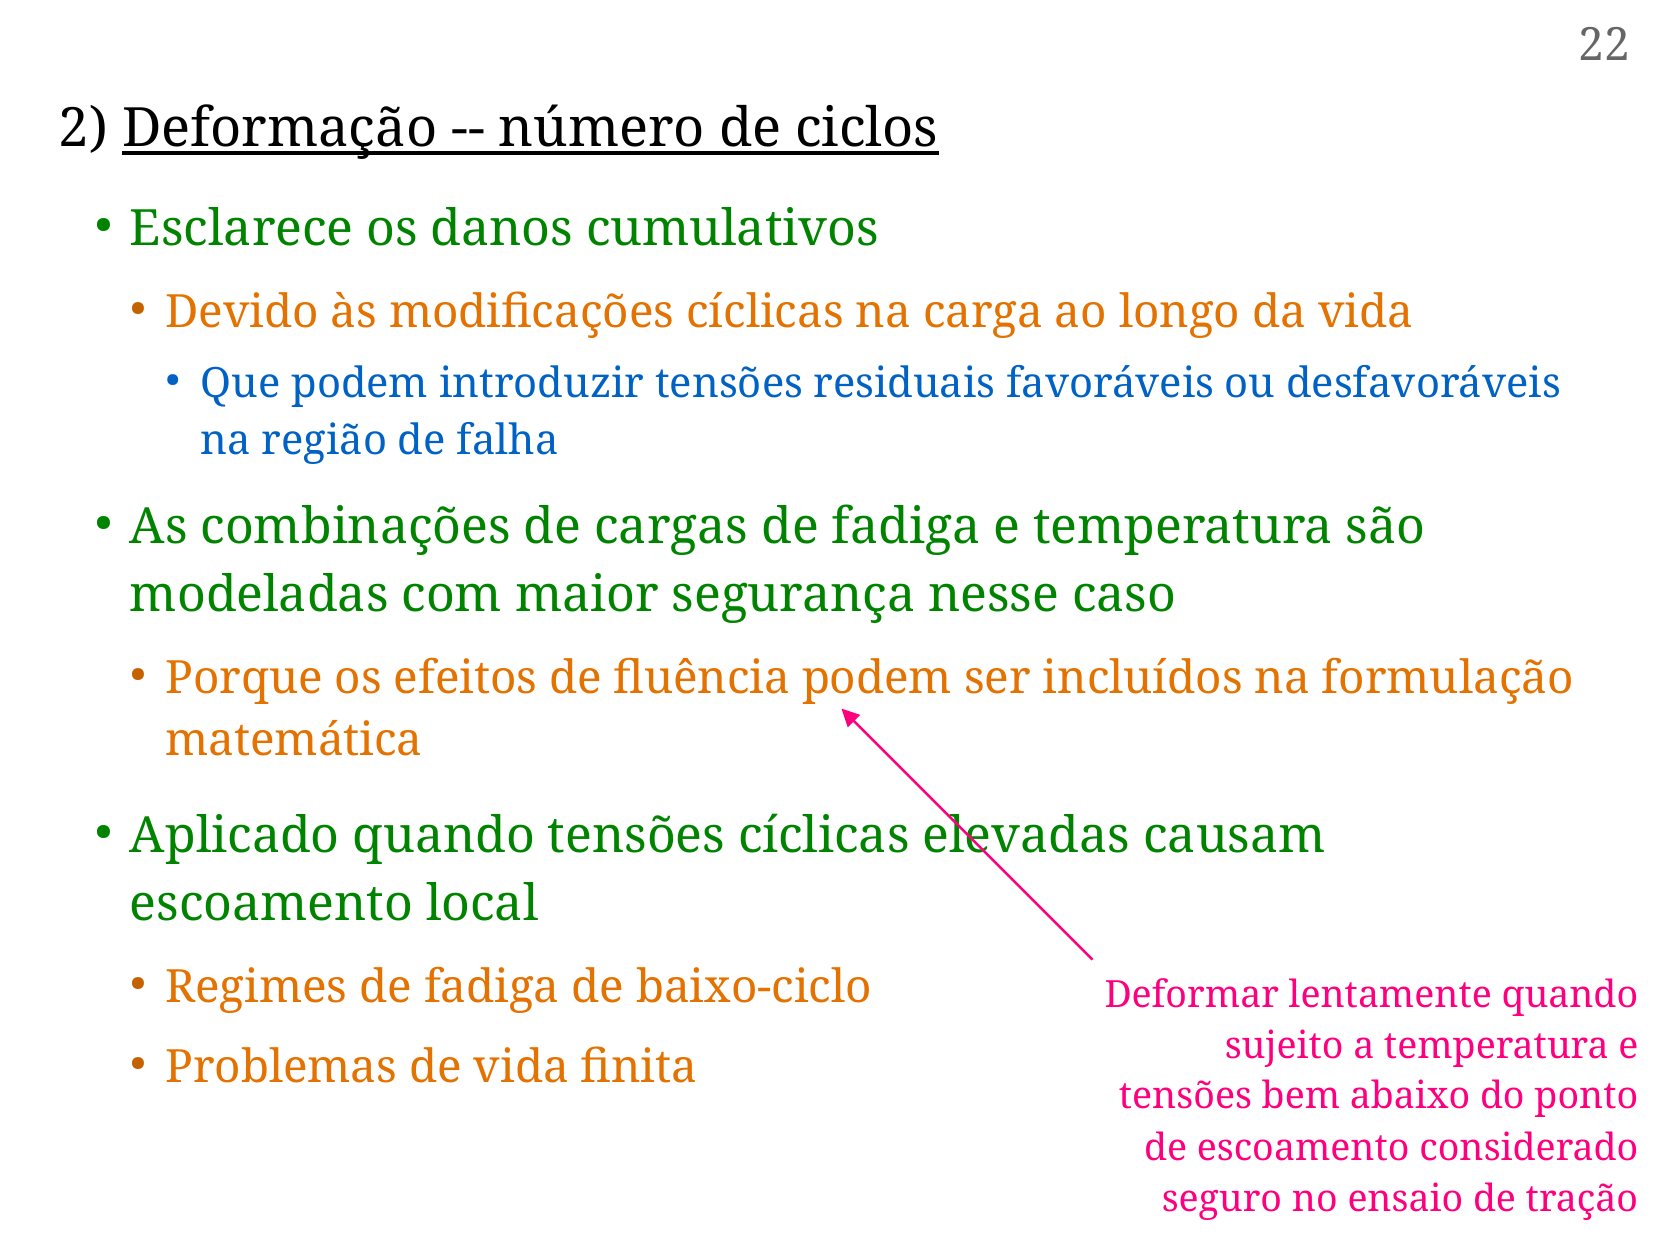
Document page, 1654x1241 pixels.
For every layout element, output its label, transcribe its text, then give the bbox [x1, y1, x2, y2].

list 2) Deformação -- número de ciclos Esclarece os danos cumulativos Devido às modificações cíclicas na carga ao longo da vida Que podem introduzir tensões residuais favoráveis ou desfavoráveis na região de falha As combinações de cargas de fadiga e temperatura são modeladas com maior segurança nesse caso Porque os efeitos de fluência podem ser incluídos na formulação matemática Aplicado quando tensões cíclicas elevadas causam escoamento local Regimes de fadiga de baixo-ciclo Problemas de vida finita [59, 88, 1595, 1211]
text_box Deformar lentamente quando sujeito a temperatura e tensões bem abaixo do ponto de escoamento considerado seguro no ensaio de tração [1077, 959, 1654, 1241]
